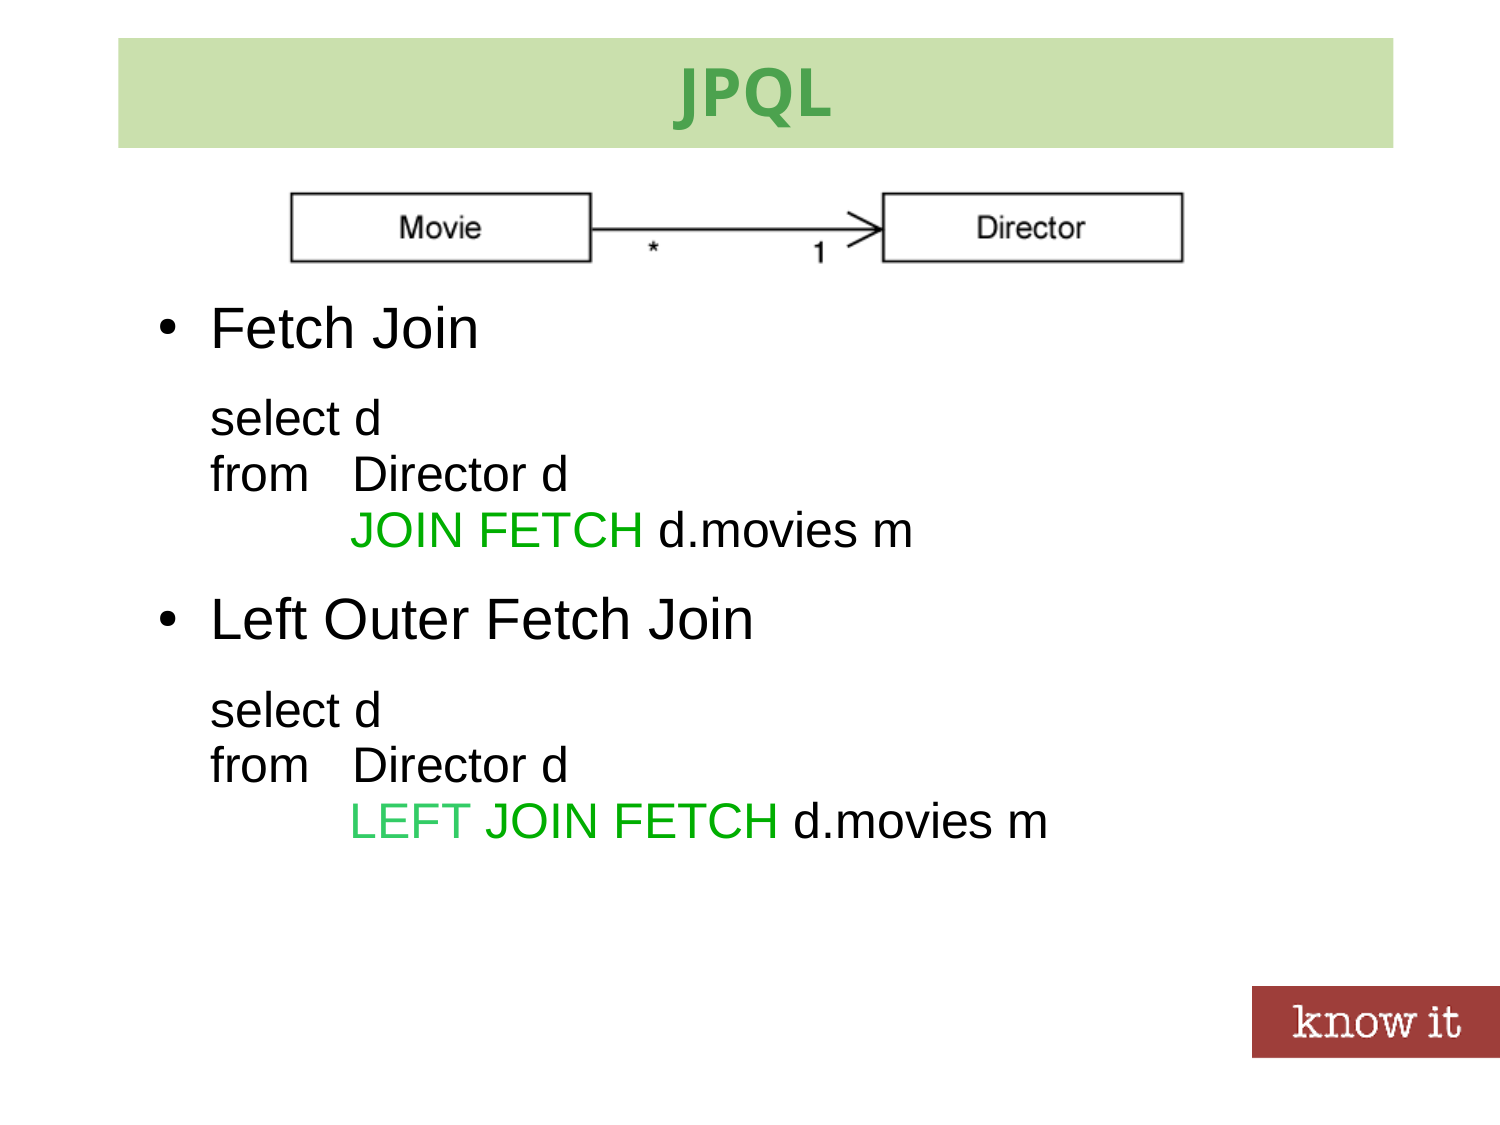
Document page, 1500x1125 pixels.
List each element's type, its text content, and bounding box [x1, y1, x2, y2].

picture [1252, 986, 1500, 1058]
picture [283, 185, 1194, 276]
text_box JPQL [118, 38, 1394, 148]
list Fetch Join select d from Director d JOIN FETCH d.movies m Left Outer Fetch Join select d from Director d LEFT JOIN FETCH d.movies m [139, 295, 1399, 849]
